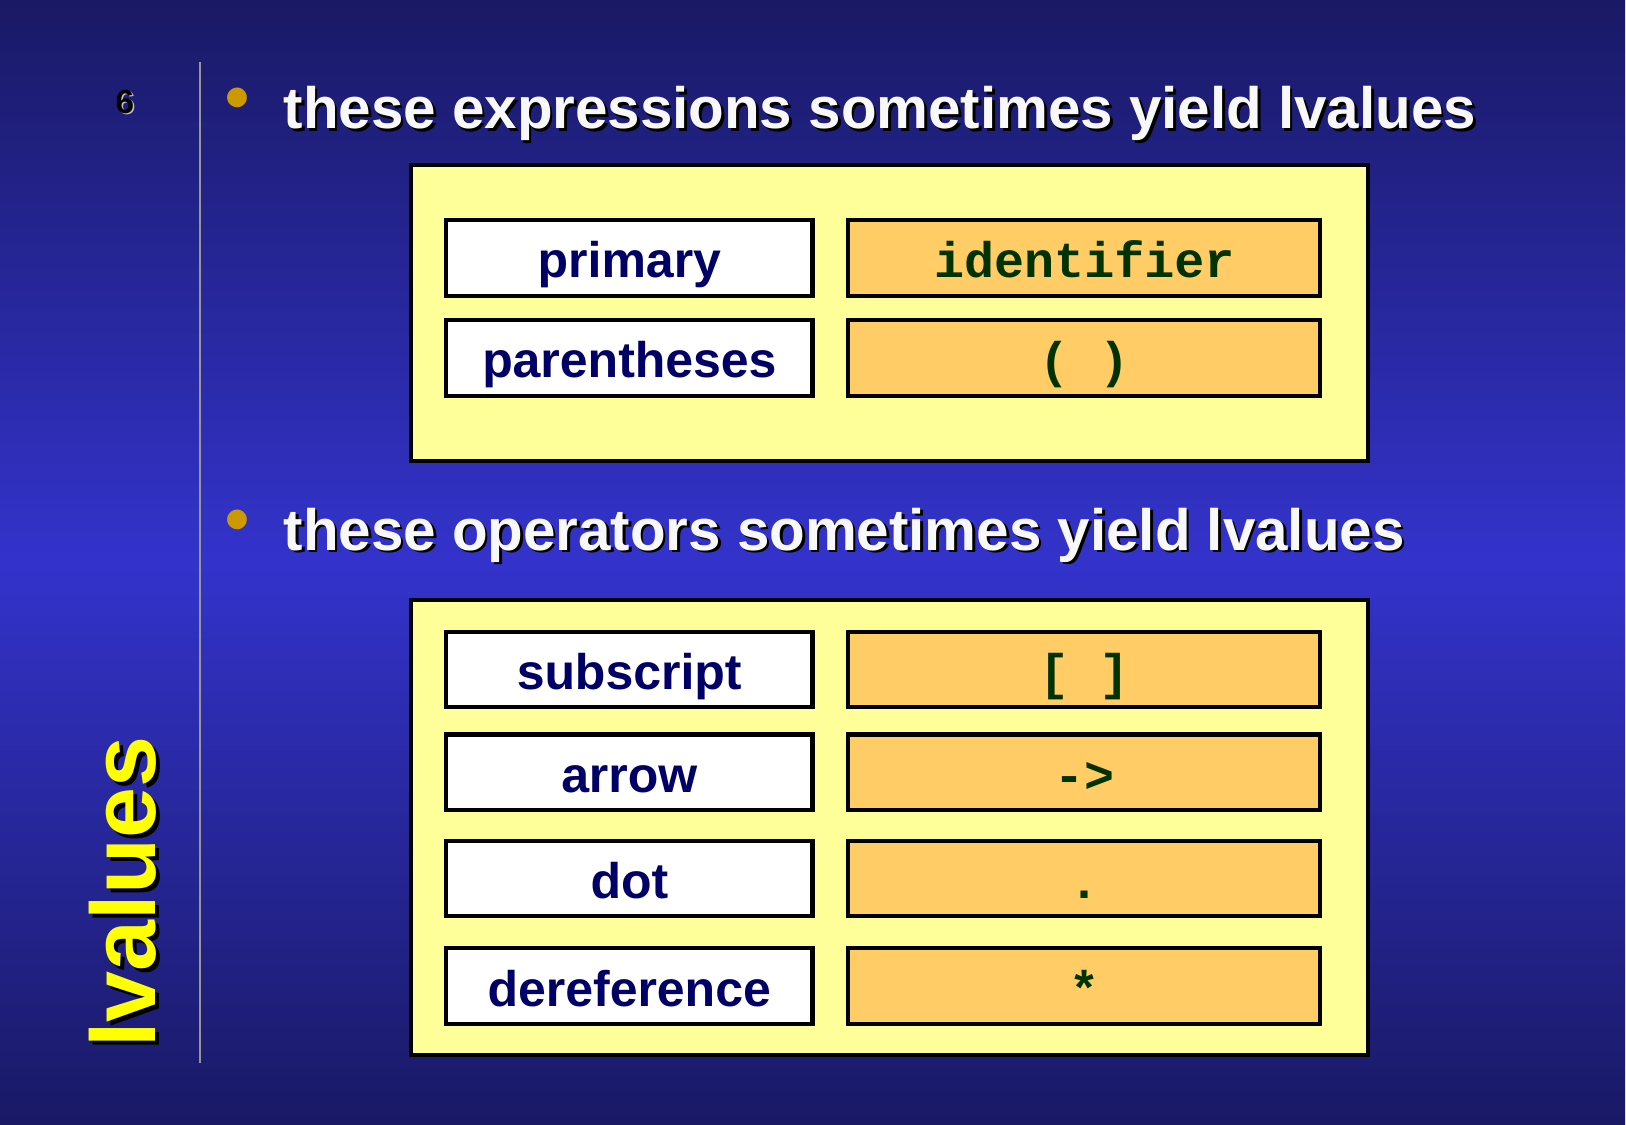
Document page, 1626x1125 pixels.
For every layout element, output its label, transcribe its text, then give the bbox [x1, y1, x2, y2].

text_box dereference [446, 948, 813, 1024]
title lvalues [50, 187, 188, 1063]
text_box * [847, 948, 1321, 1024]
text_box arrow [446, 734, 813, 811]
text_box [ ] [847, 631, 1321, 708]
text_box . [847, 840, 1321, 917]
text_box [410, 599, 1368, 1055]
text_box dot [446, 840, 813, 917]
list these expressions sometimes yield lvalues these operators sometimes yield lvalues [212, 62, 1550, 1063]
text_box -> [847, 734, 1321, 811]
text_box subscript [446, 631, 813, 708]
